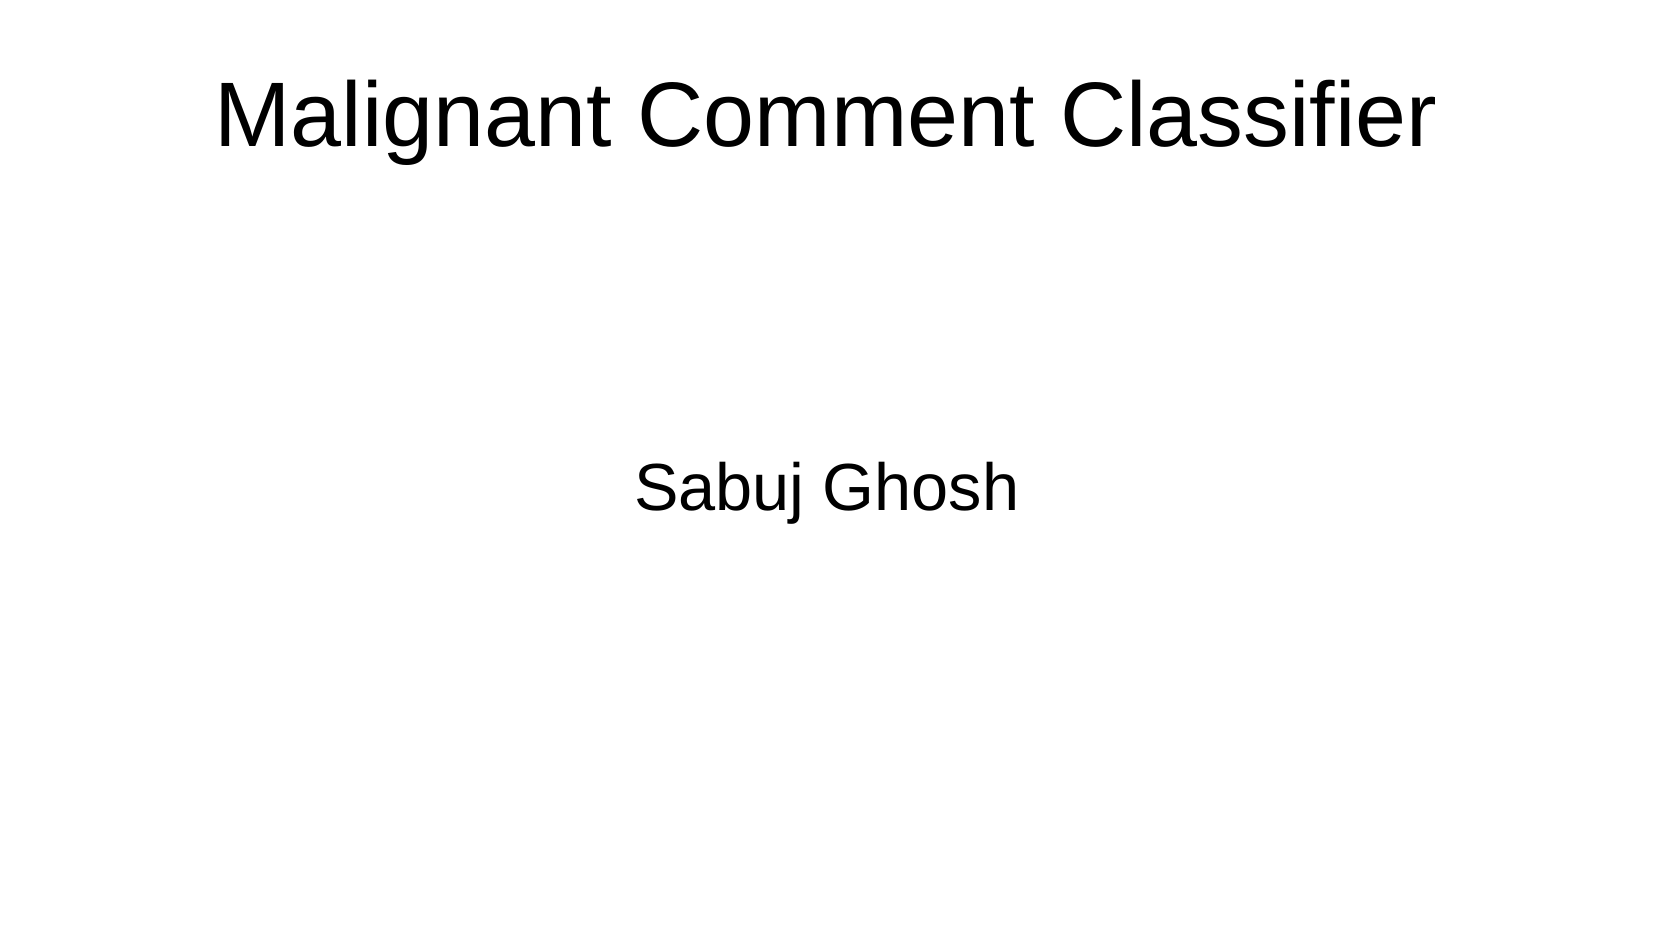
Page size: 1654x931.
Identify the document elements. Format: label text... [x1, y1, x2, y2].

title Malignant Comment Classifier [82, 37, 1571, 193]
subtitle Sabuj Ghosh [82, 217, 1571, 758]
